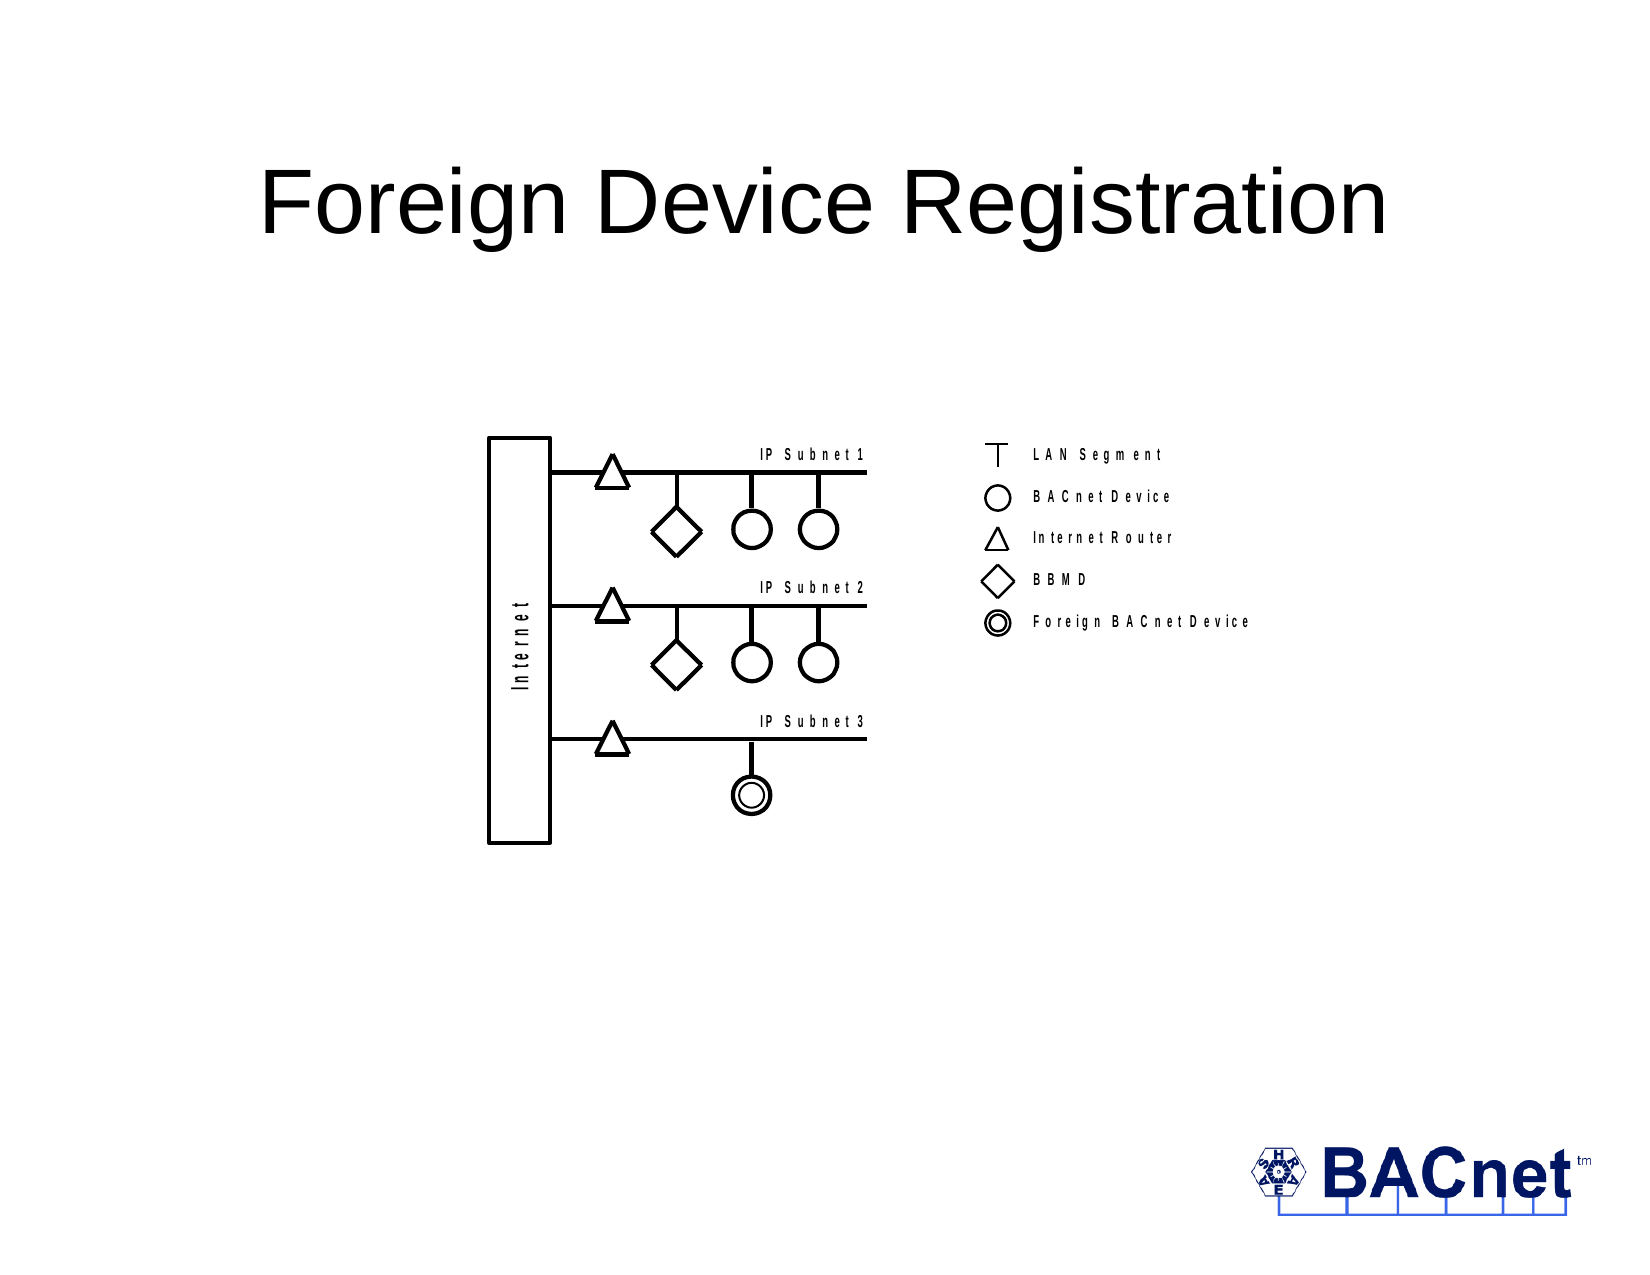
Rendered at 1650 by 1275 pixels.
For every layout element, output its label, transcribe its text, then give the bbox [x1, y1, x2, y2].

picture [1251, 1146, 1591, 1216]
chart [394, 405, 1268, 878]
title Foreign Device Registration [135, 112, 1515, 291]
